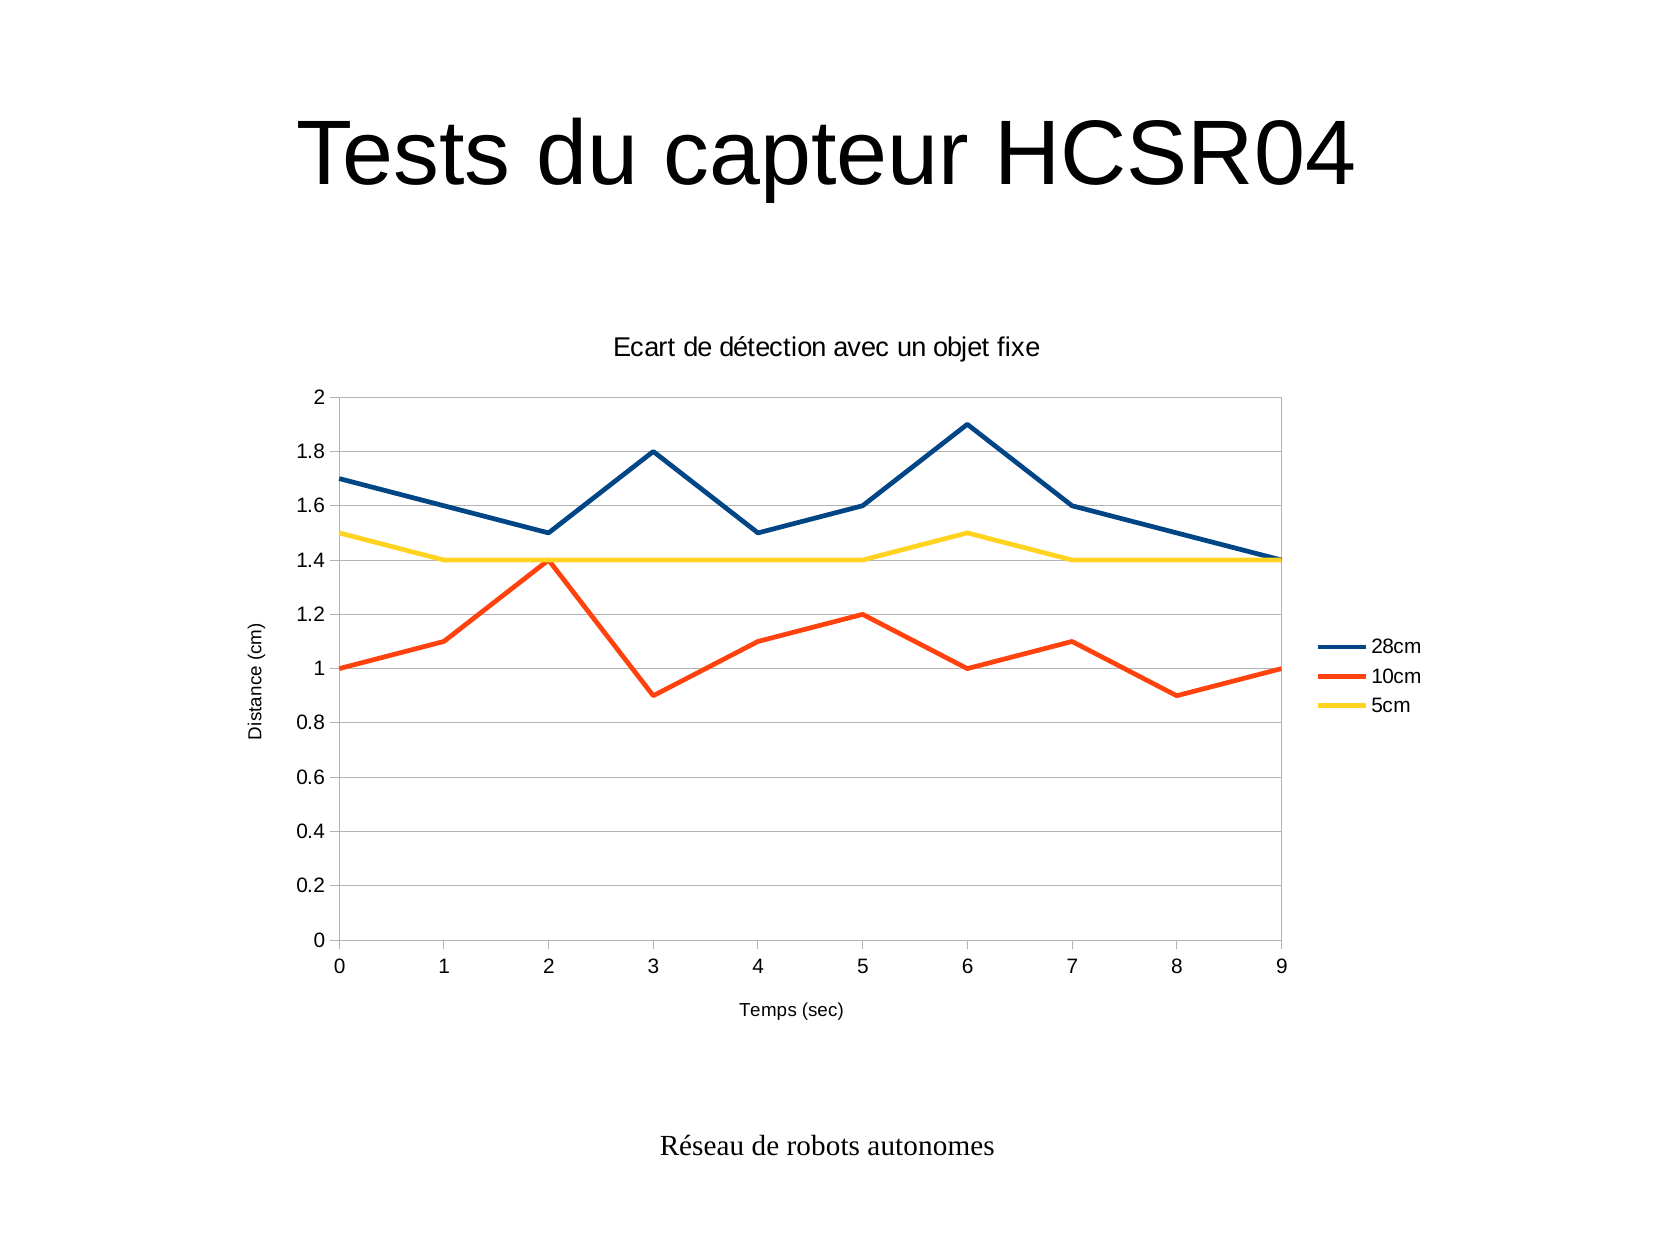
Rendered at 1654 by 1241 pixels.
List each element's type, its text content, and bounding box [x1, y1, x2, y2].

title Tests du capteur HCSR04 [82, 49, 1571, 257]
chart [212, 301, 1441, 1052]
